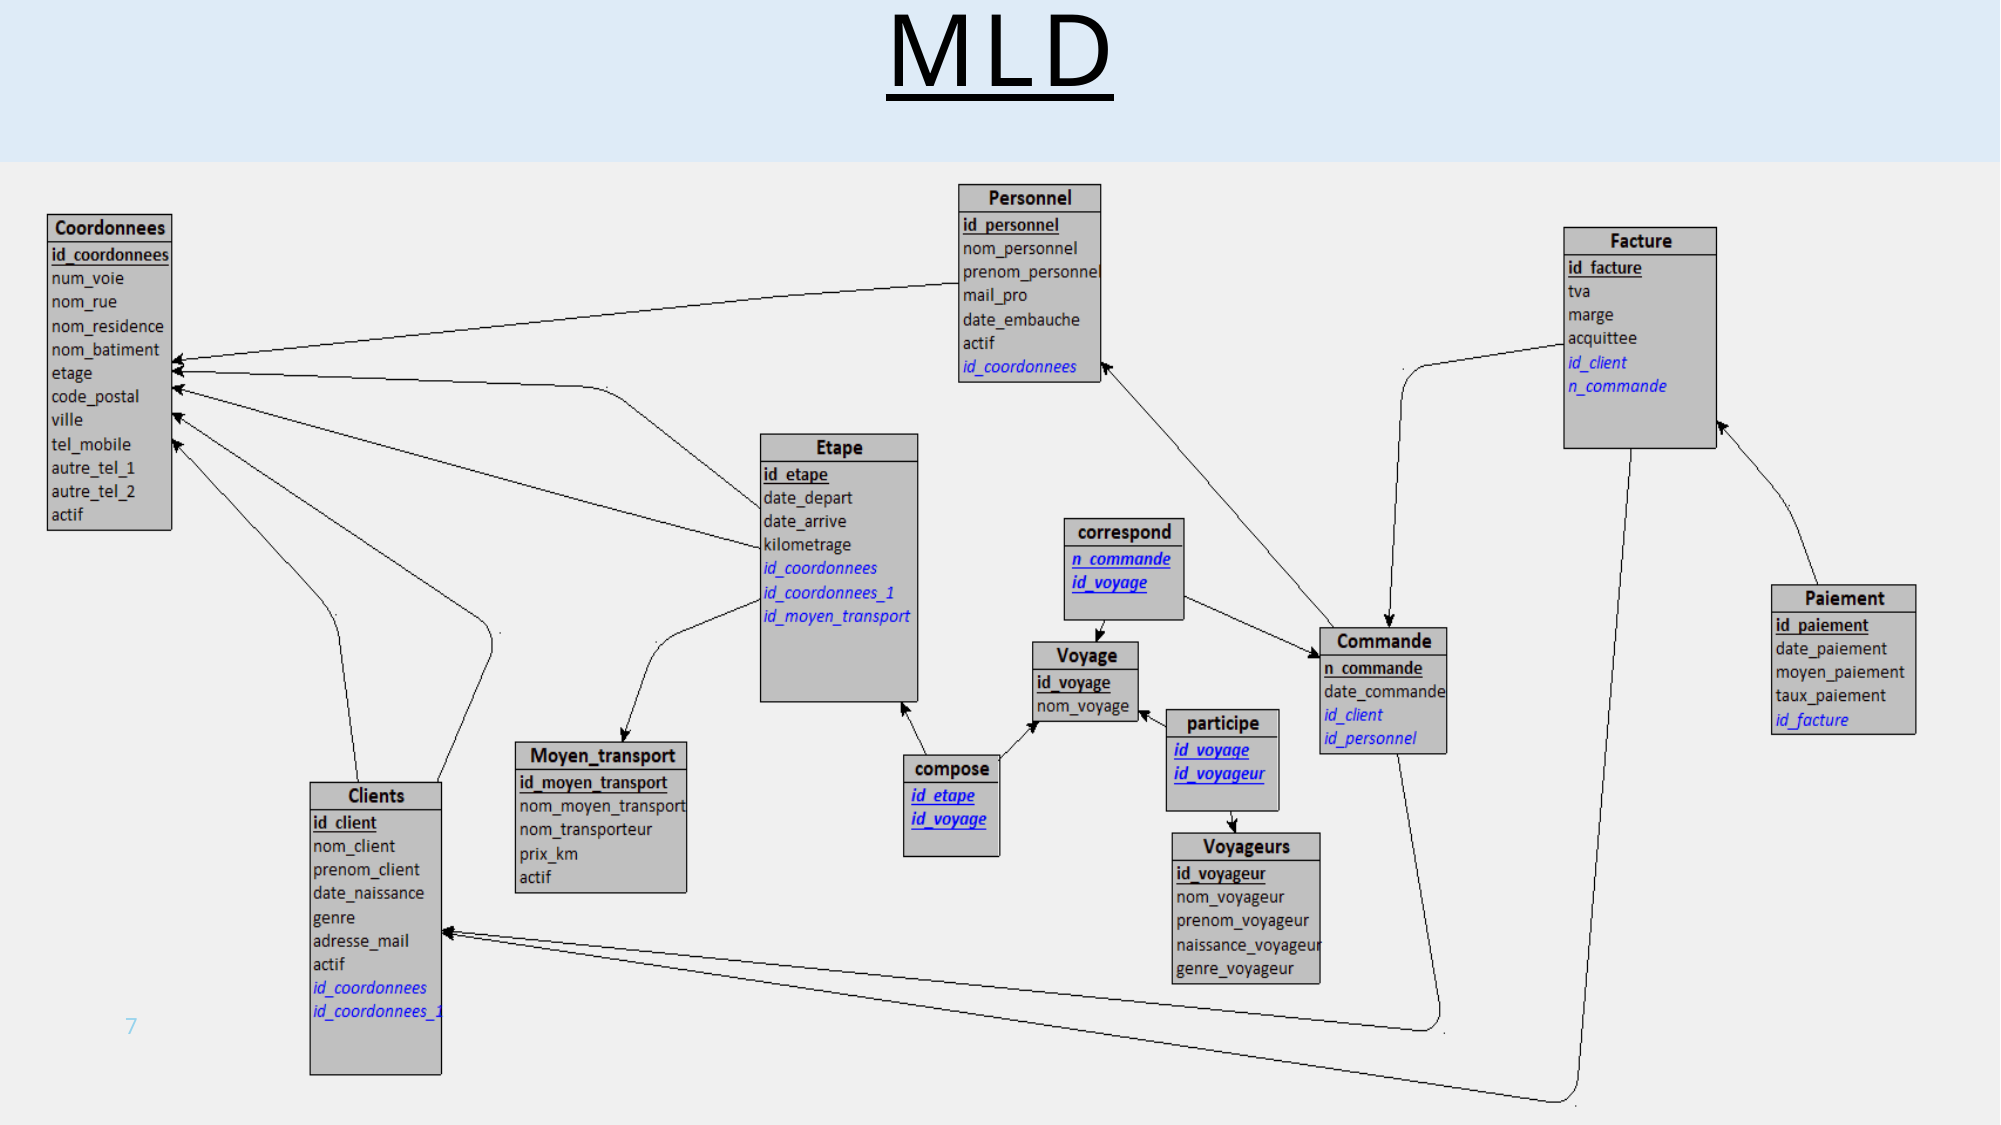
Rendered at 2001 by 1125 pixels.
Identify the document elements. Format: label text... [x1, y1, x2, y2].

title mld [0, 0, 2000, 162]
text_box [94, 1012, 170, 1043]
picture [0, 162, 2000, 1125]
